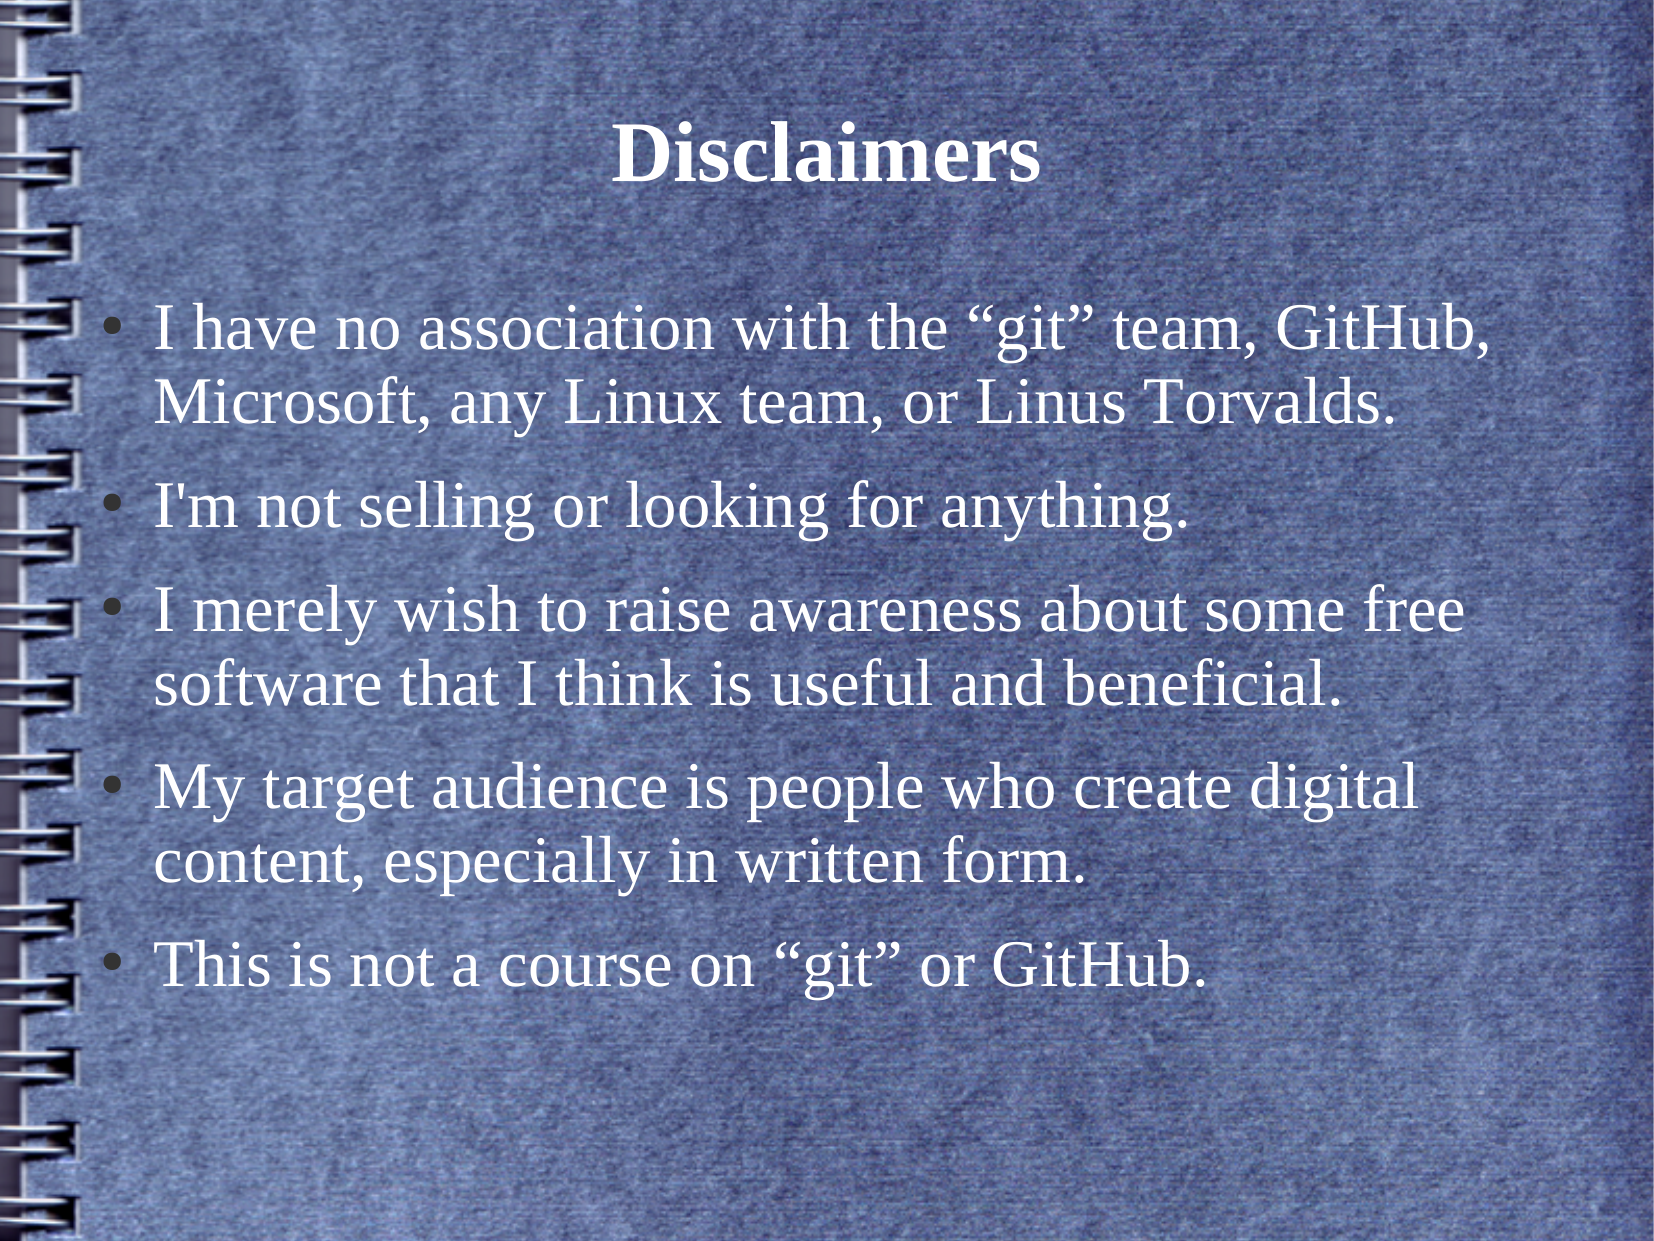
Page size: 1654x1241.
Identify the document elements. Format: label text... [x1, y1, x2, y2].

picture [0, 0, 1654, 1241]
list I have no association with the “git” team, GitHub, Microsoft, any Linux team, or Linus Torvalds. I'm not selling or looking for anything. I merely wish to raise awareness about some free software that I think is useful and beneficial. My target audience is people who create digital content, especially in written form. This is not a course on “git” or GitHub. [82, 290, 1571, 1109]
title Disclaimers [82, 49, 1571, 257]
